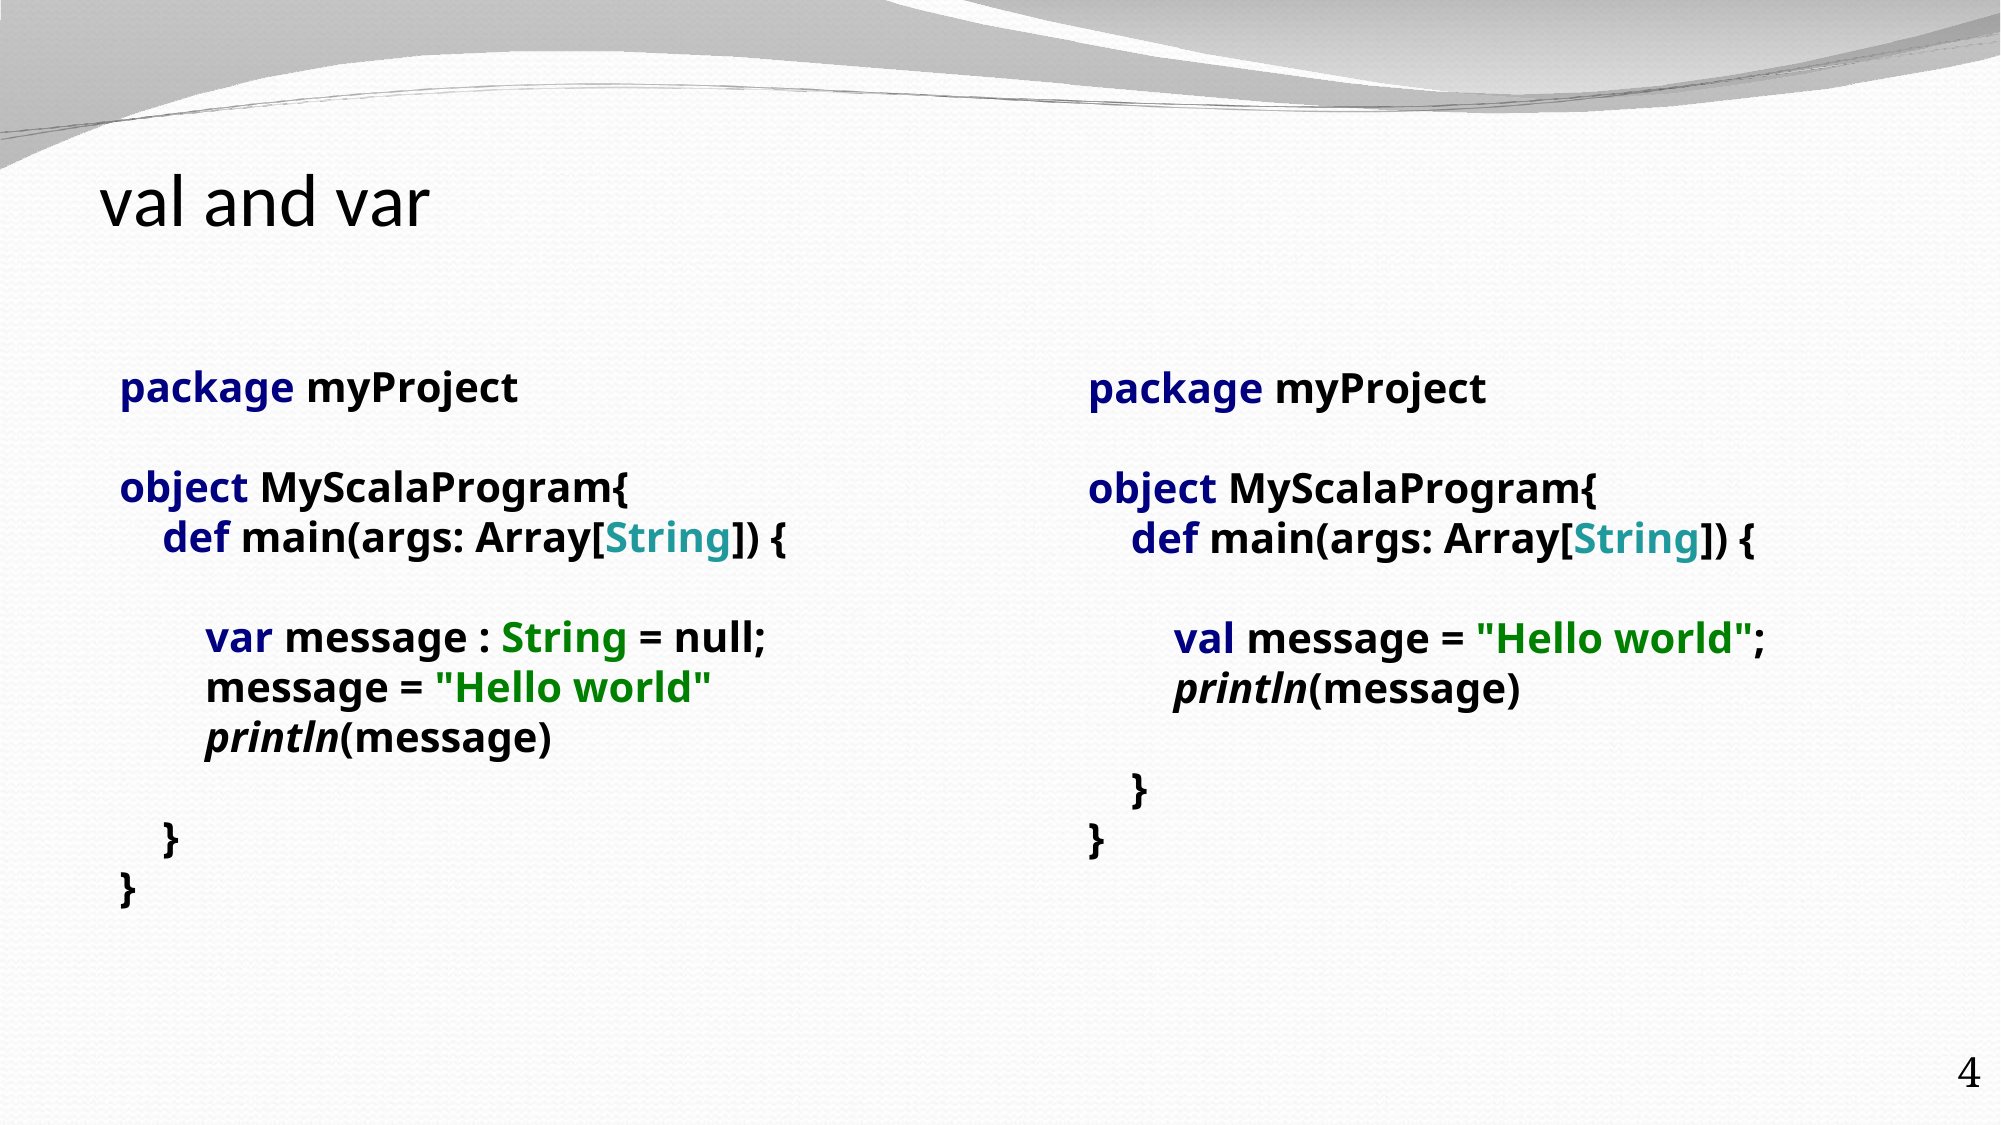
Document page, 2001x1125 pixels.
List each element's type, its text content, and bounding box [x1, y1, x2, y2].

text_box package myProject object MyScalaProgram{ def main(args: Array[String]) { var message : String = null; message = "Hello world" println(message) } } [104, 353, 851, 969]
title val and var [99, 54, 1985, 242]
text_box package myProject object MyScalaProgram{ def main(args: Array[String]) { val message = "Hello world"; println(message) } } [1073, 354, 1819, 920]
text_box <numéro> [1813, 1042, 1981, 1103]
picture [0, 0, 2001, 1125]
